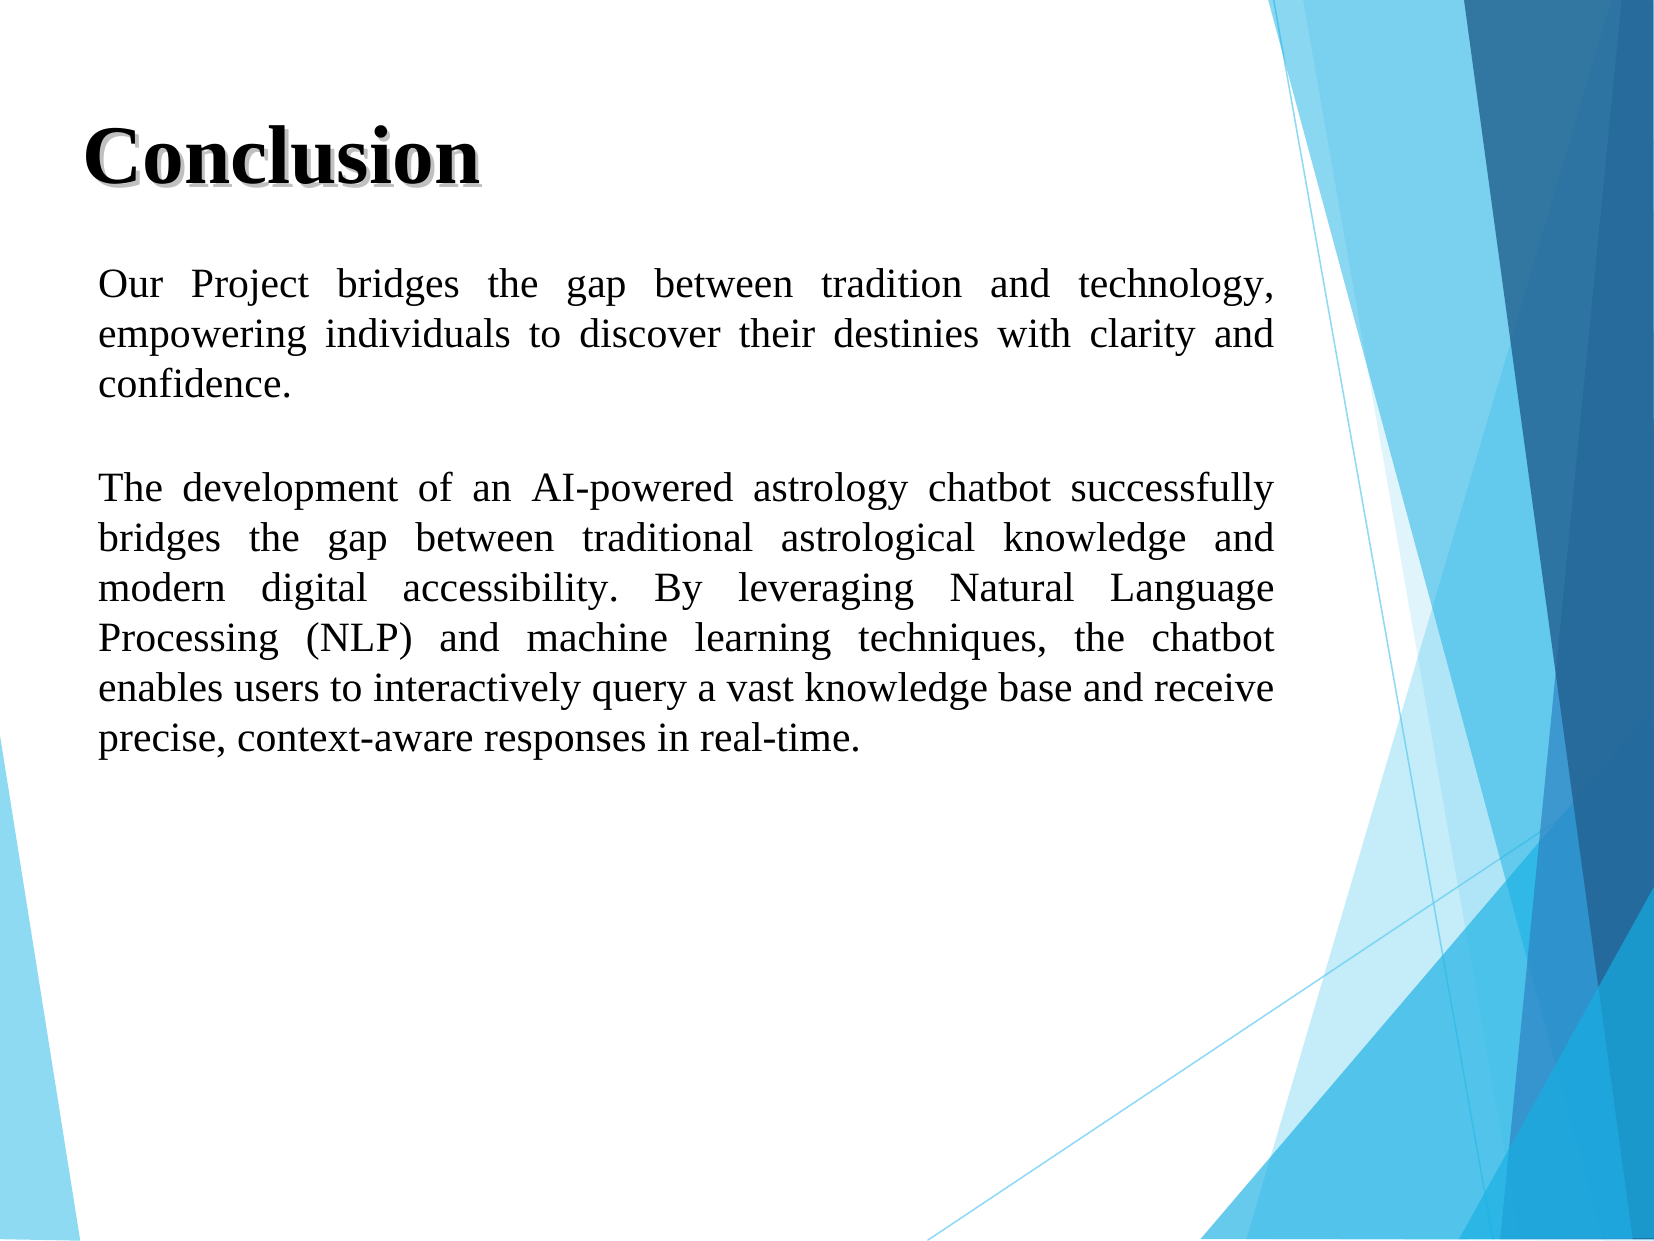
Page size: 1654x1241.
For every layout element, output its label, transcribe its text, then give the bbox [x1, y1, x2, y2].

text_box Our Project bridges the gap between tradition and technology, empowering individuals to discover their destinies with clarity and confidence. The development of an AI-powered astrology chatbot successfully bridges the gap between traditional astrological knowledge and modern digital accessibility. By leveraging Natural Language Processing (NLP) and machine learning techniques, the chatbot enables users to interactively query a vast knowledge base and receive precise, context-aware responses in real-time. [83, 247, 1291, 768]
text_box Conclusion [82, 49, 1571, 257]
